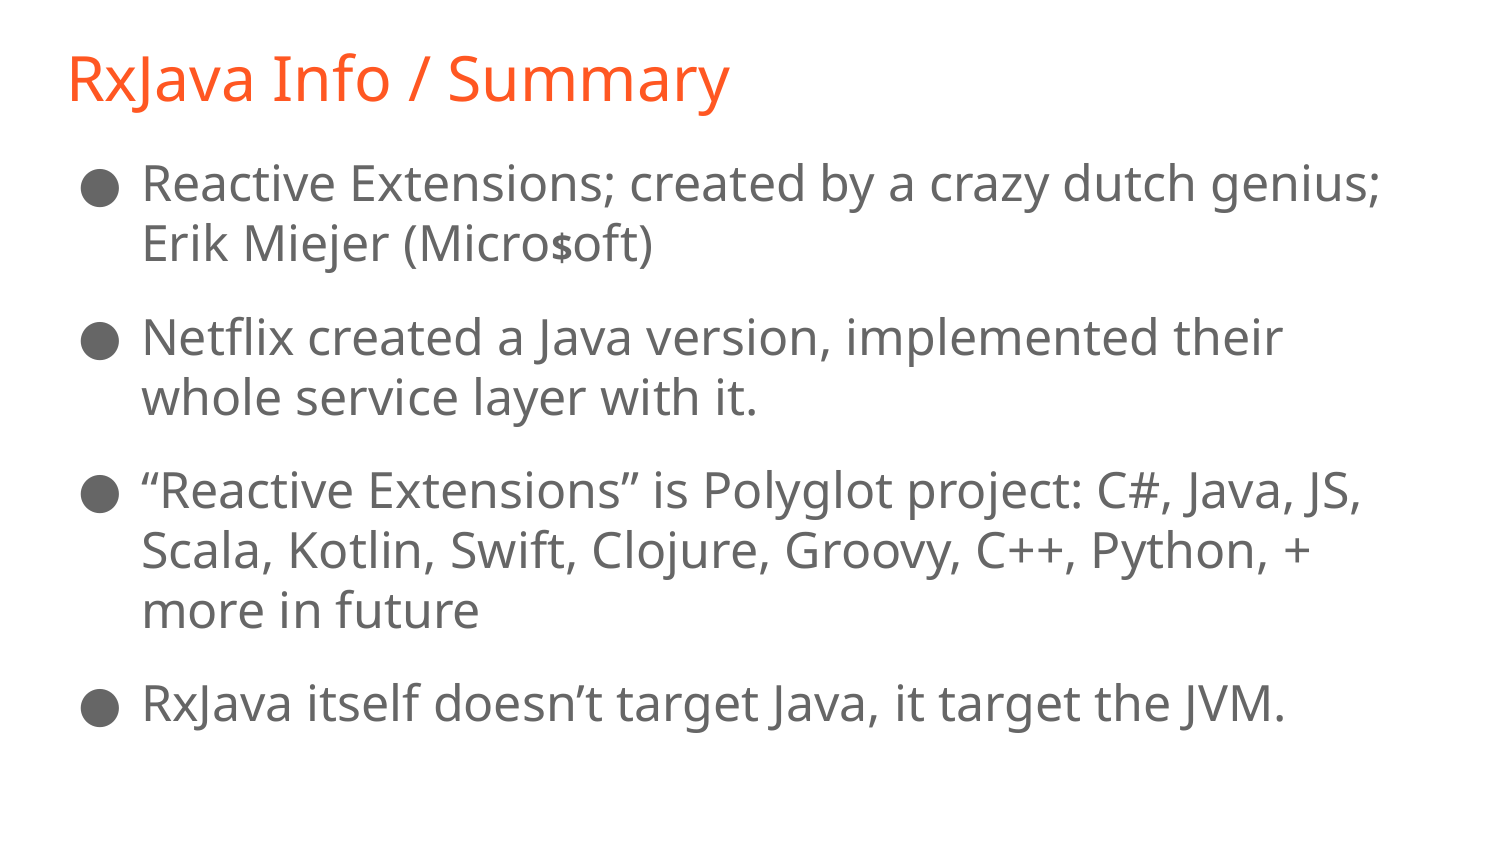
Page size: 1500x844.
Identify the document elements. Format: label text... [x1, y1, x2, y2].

list Reactive Extensions; created by a crazy dutch genius; Erik Miejer (Micro$oft) Netflix created a Java version, implemented their whole service layer with it. “Reactive Extensions” is Polyglot project: C#, Java, JS, Scala, Kotlin, Swift, Clojure, Groovy, C++, Python, + more in future RxJava itself doesn’t target Java, it target the JVM. [51, 136, 1449, 750]
title RxJava Info / Summary [51, 24, 1449, 119]
